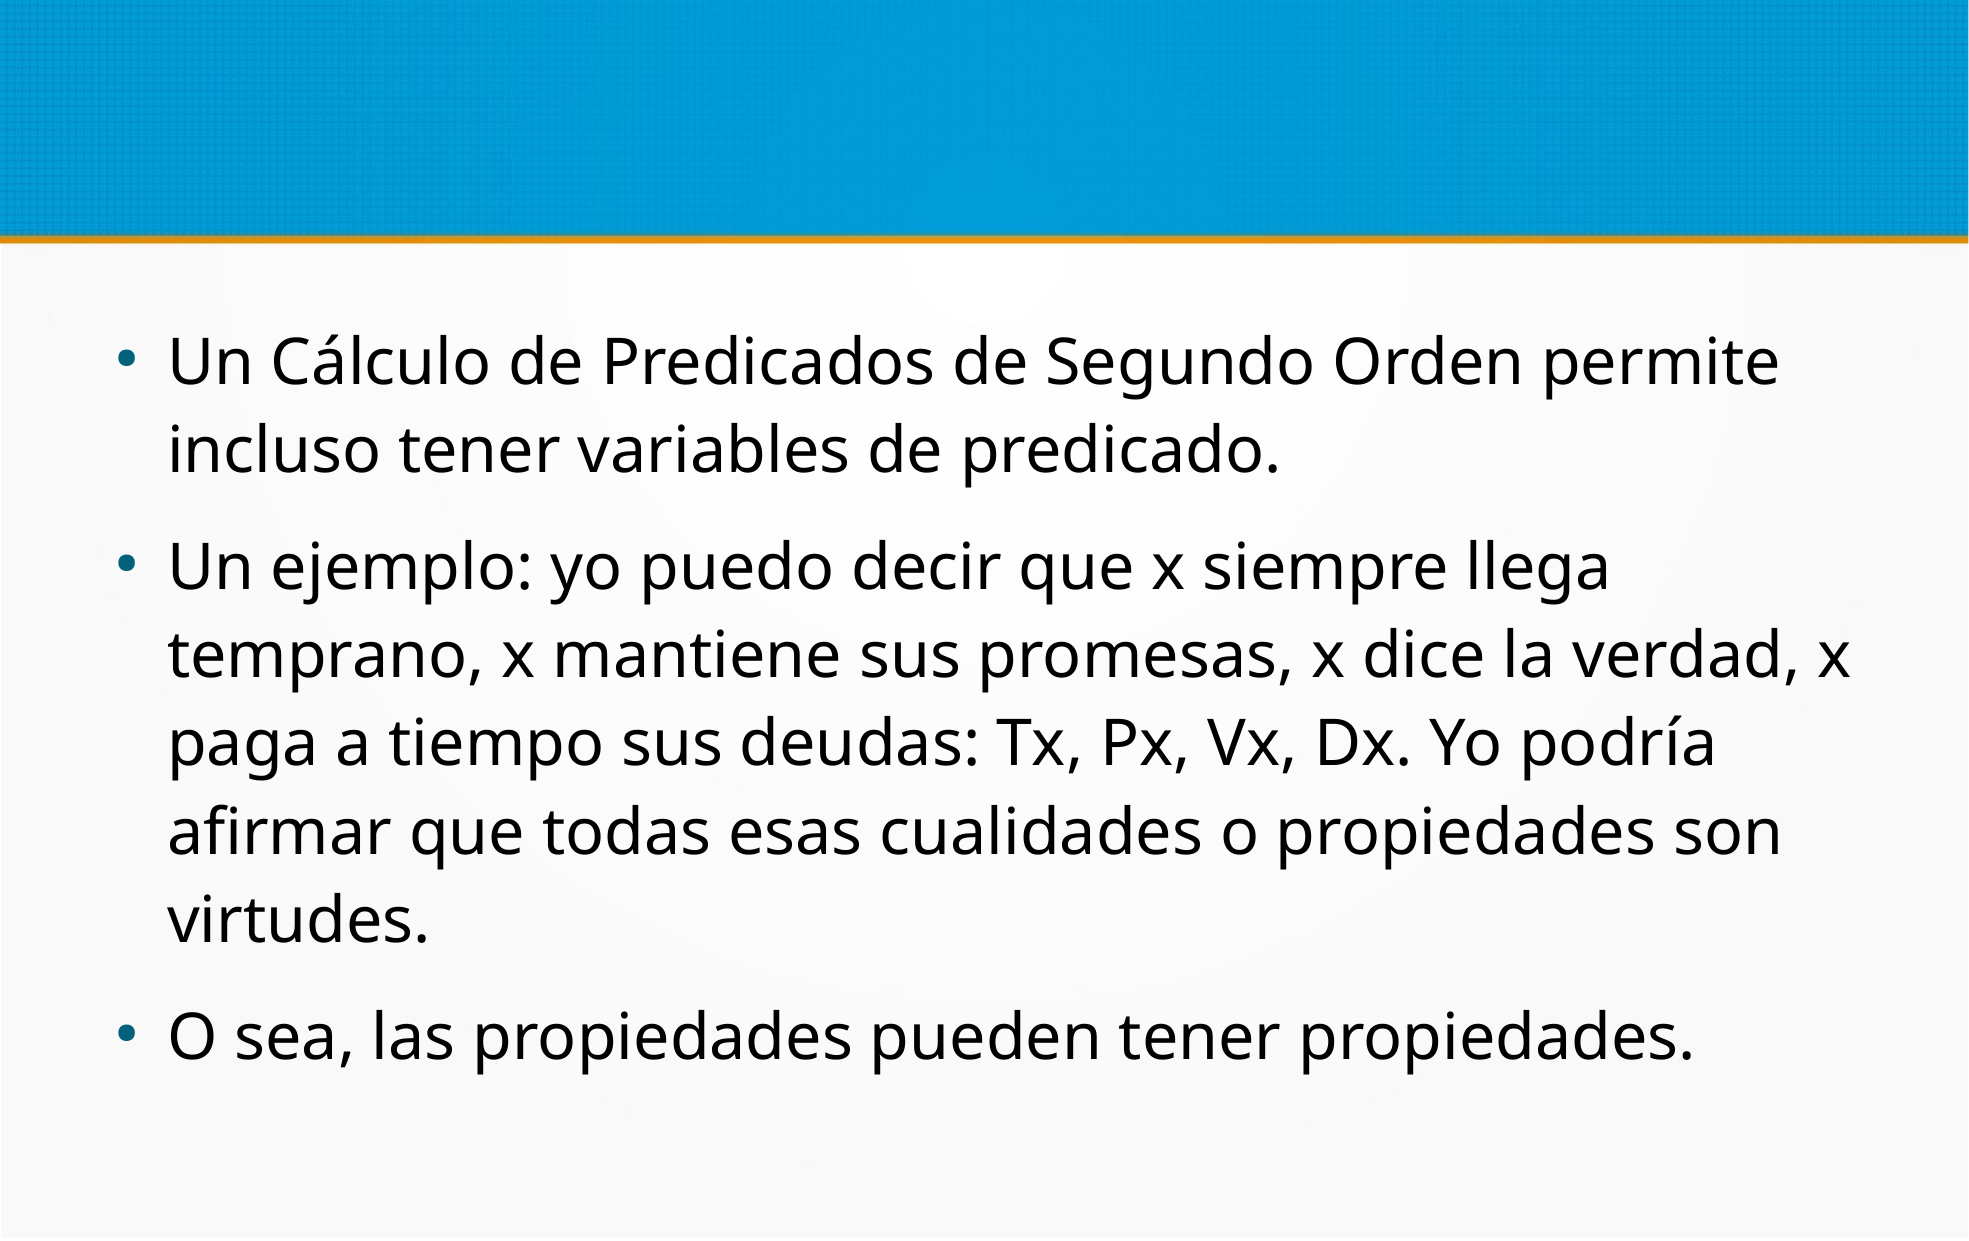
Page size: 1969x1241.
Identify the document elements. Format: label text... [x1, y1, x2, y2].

list Un Cálculo de Predicados de Segundo Orden permite incluso tener variables de predicado. Un ejemplo: yo puedo decir que x siempre llega temprano, x mantiene sus promesas, x dice la verdad, x paga a tiempo sus deudas: Tx, Px, Vx, Dx. Yo podría afirmar que todas esas cualidades o propiedades son virtudes. O sea, las propiedades pueden tener propiedades. [98, 315, 1861, 1081]
picture [0, 233, 1969, 1241]
